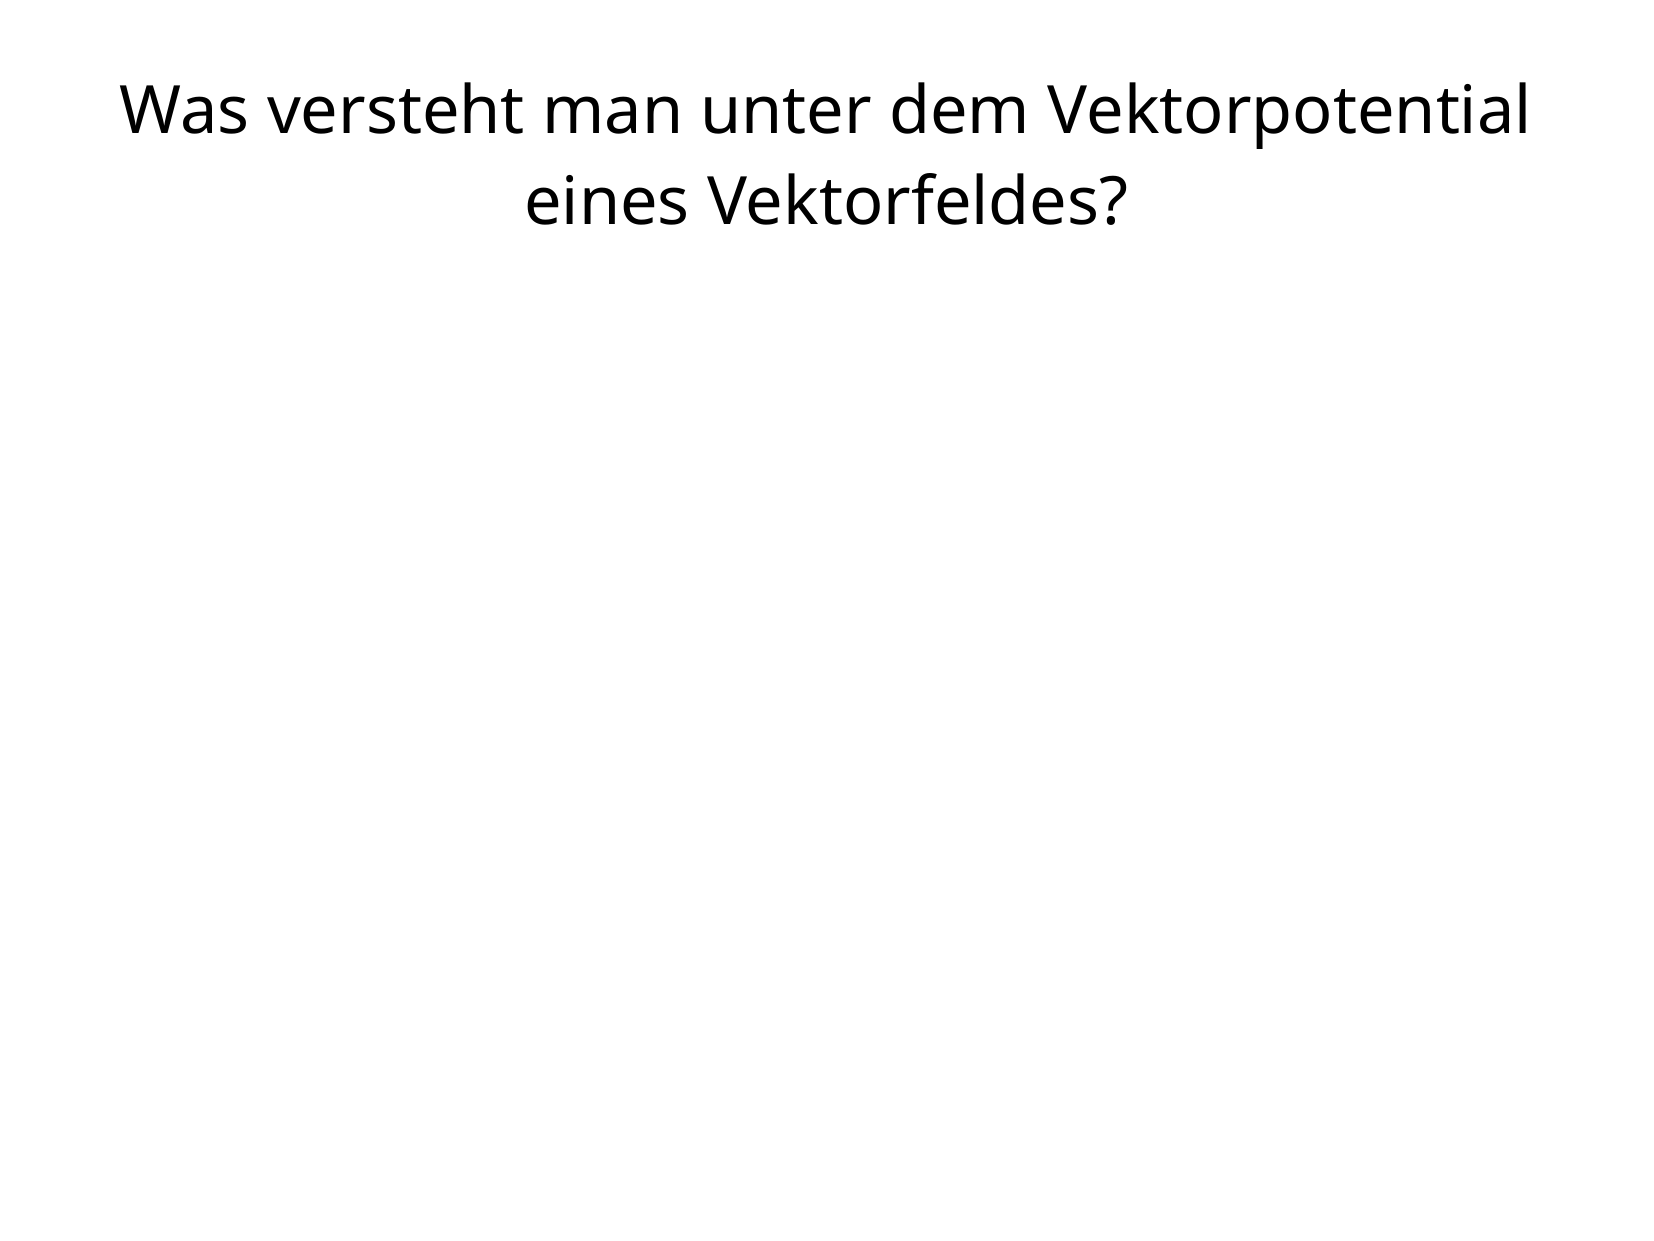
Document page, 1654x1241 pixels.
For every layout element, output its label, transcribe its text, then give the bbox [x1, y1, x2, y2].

title Was versteht man unter dem Vektorpotential eines Vektorfeldes? [82, 49, 1571, 257]
